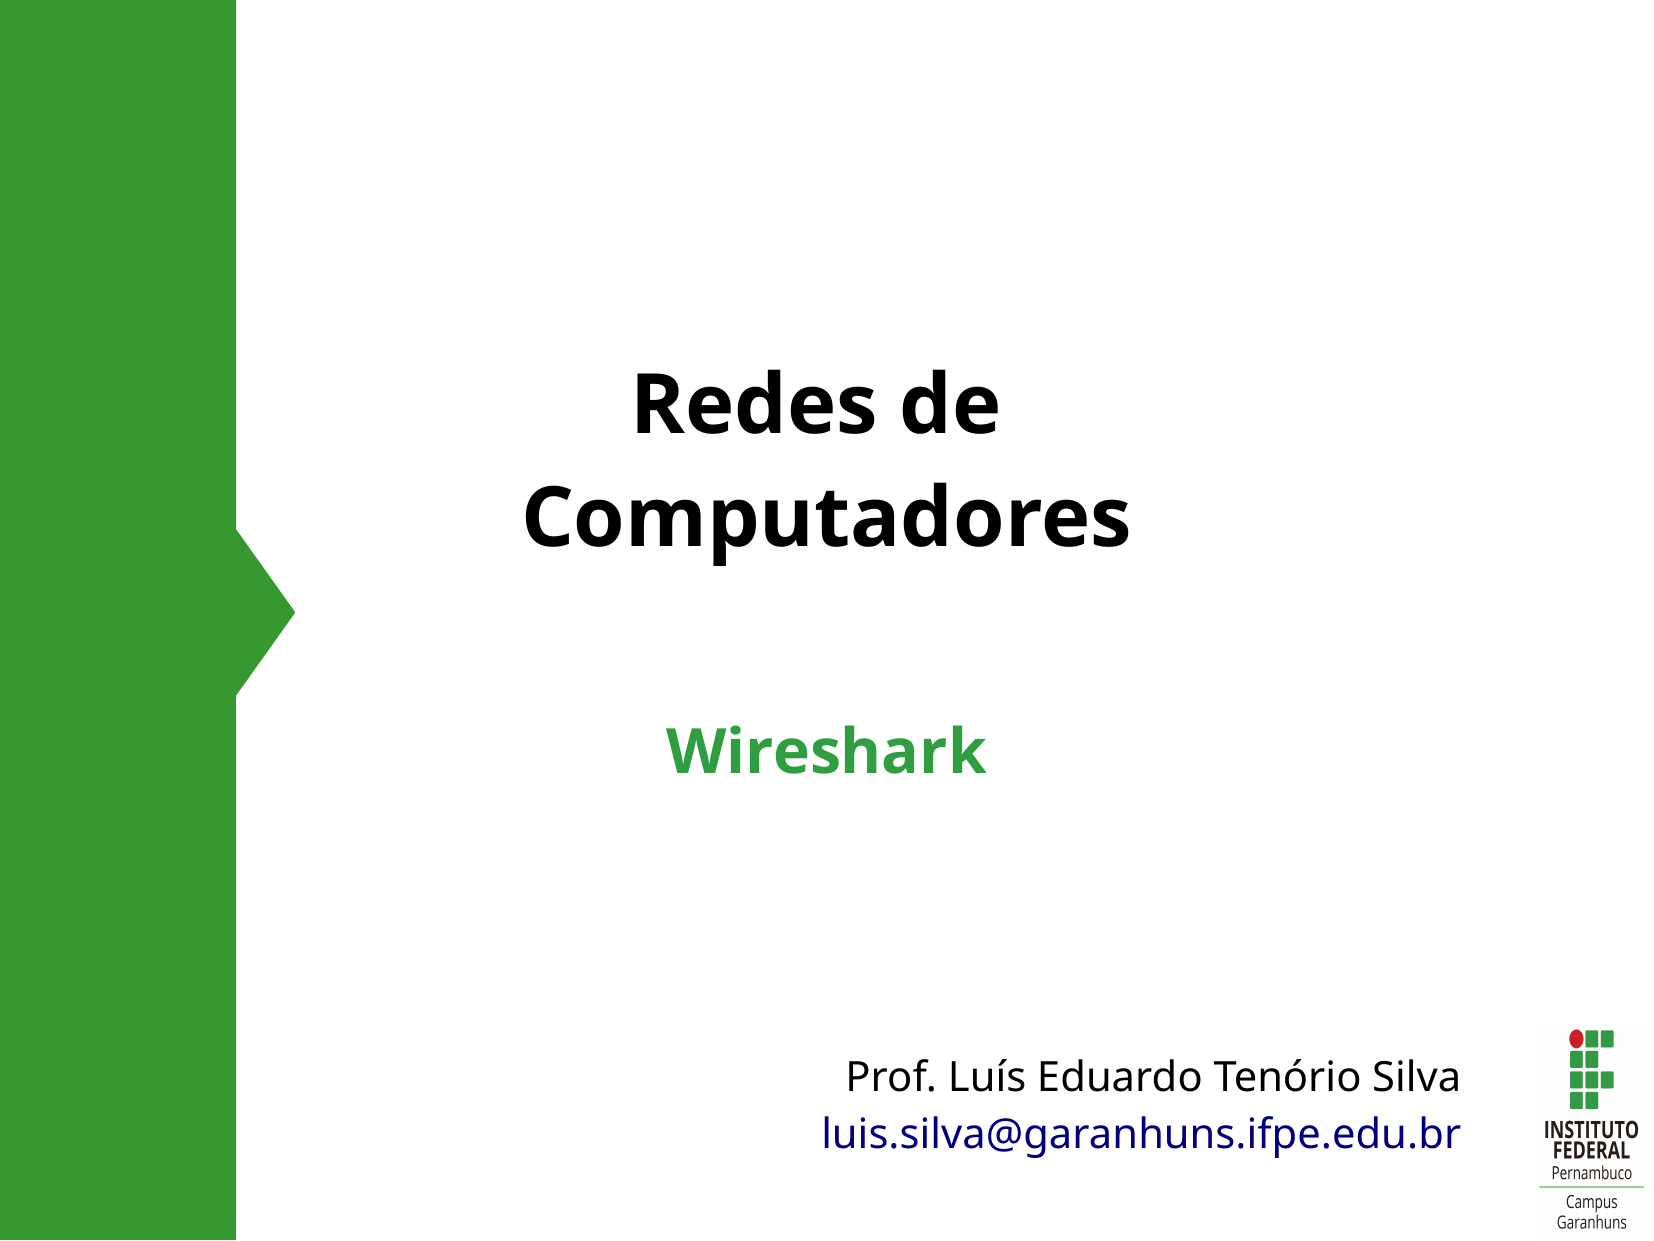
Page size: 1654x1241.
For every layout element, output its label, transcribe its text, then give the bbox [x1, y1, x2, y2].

picture [1535, 1023, 1649, 1241]
title Prof. Luís Eduardo Tenório Silva luis.silva@garanhuns.ifpe.edu.br [191, 974, 1462, 1234]
text_box [0, 0, 296, 1240]
title Redes de Computadores [191, 328, 1462, 588]
title Wireshark [191, 619, 1462, 879]
